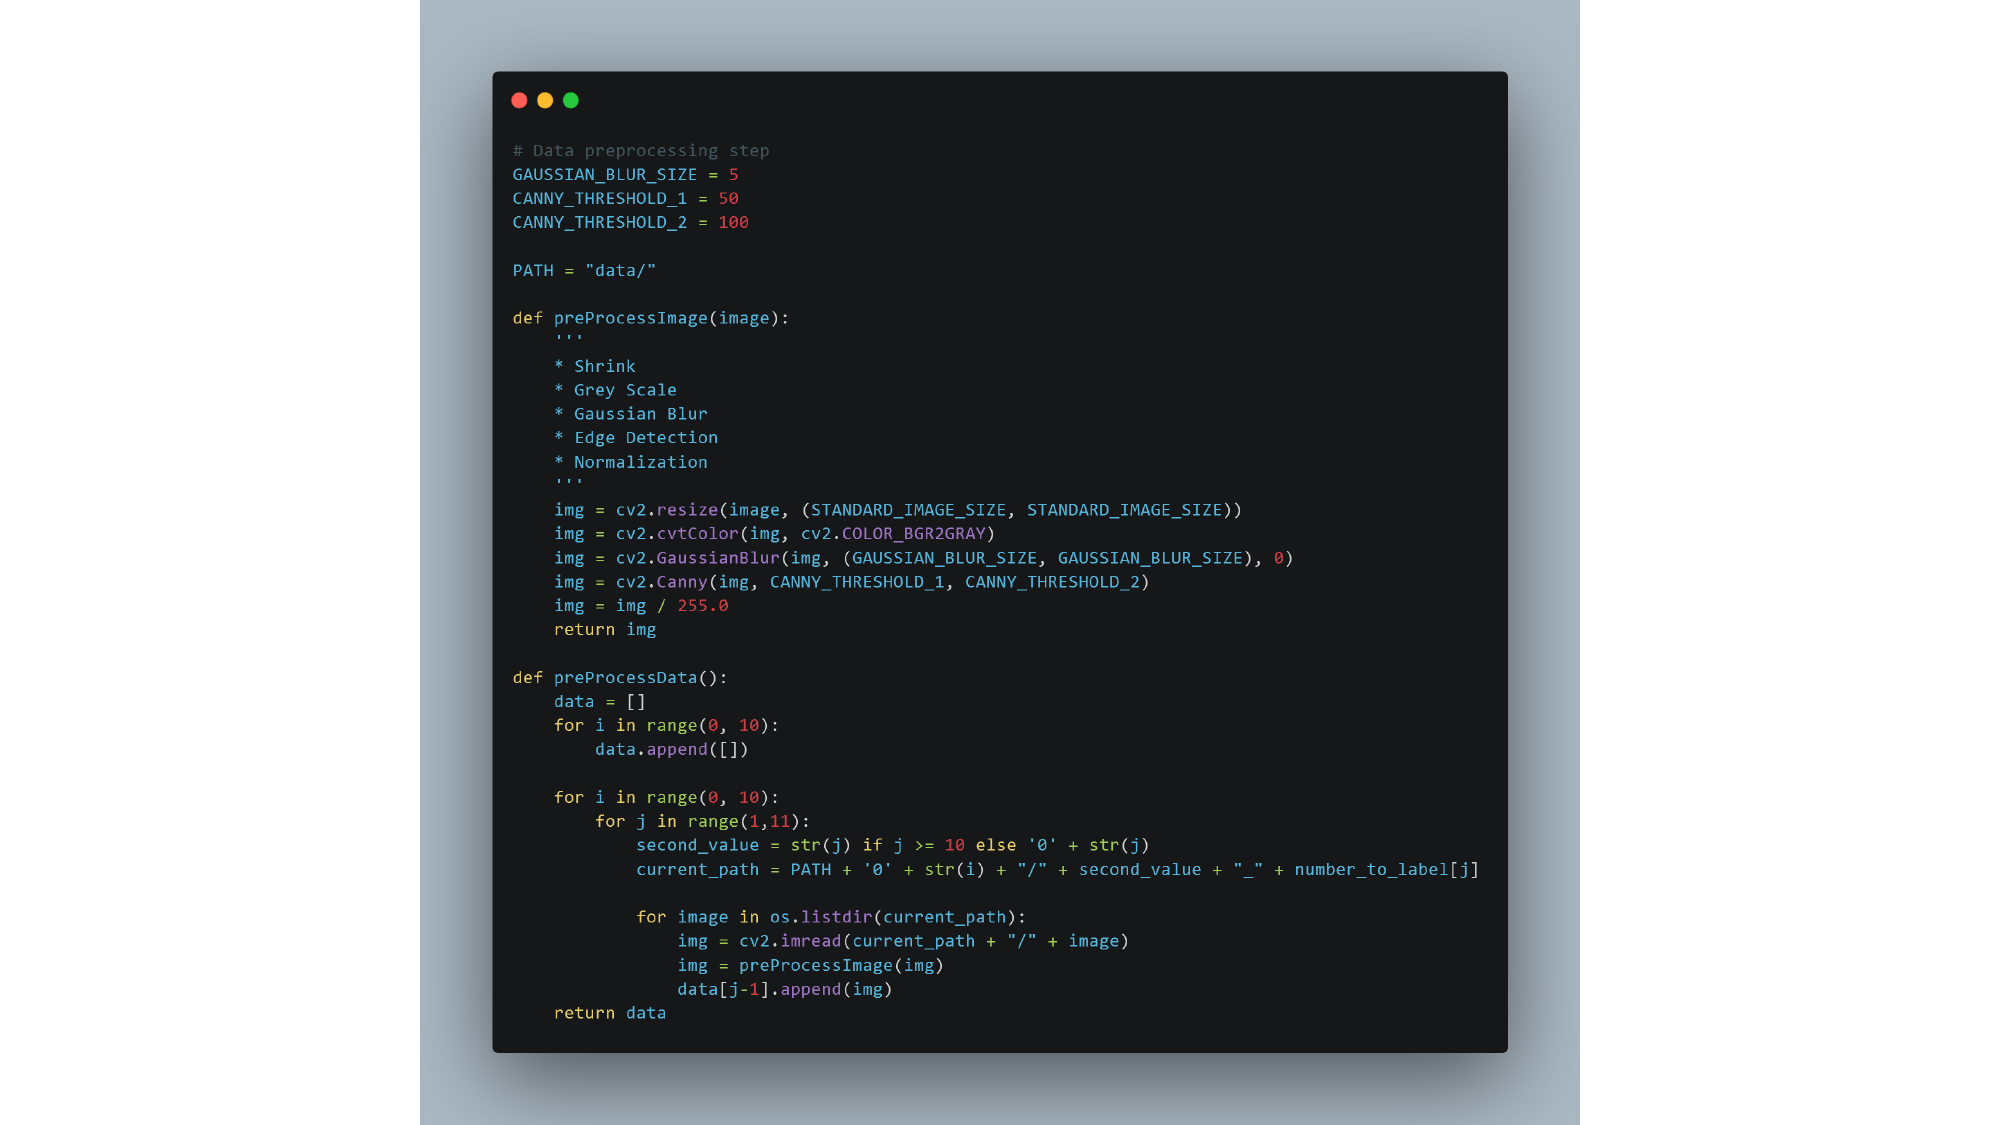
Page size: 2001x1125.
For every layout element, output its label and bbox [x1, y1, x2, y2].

picture [420, 0, 1580, 1125]
